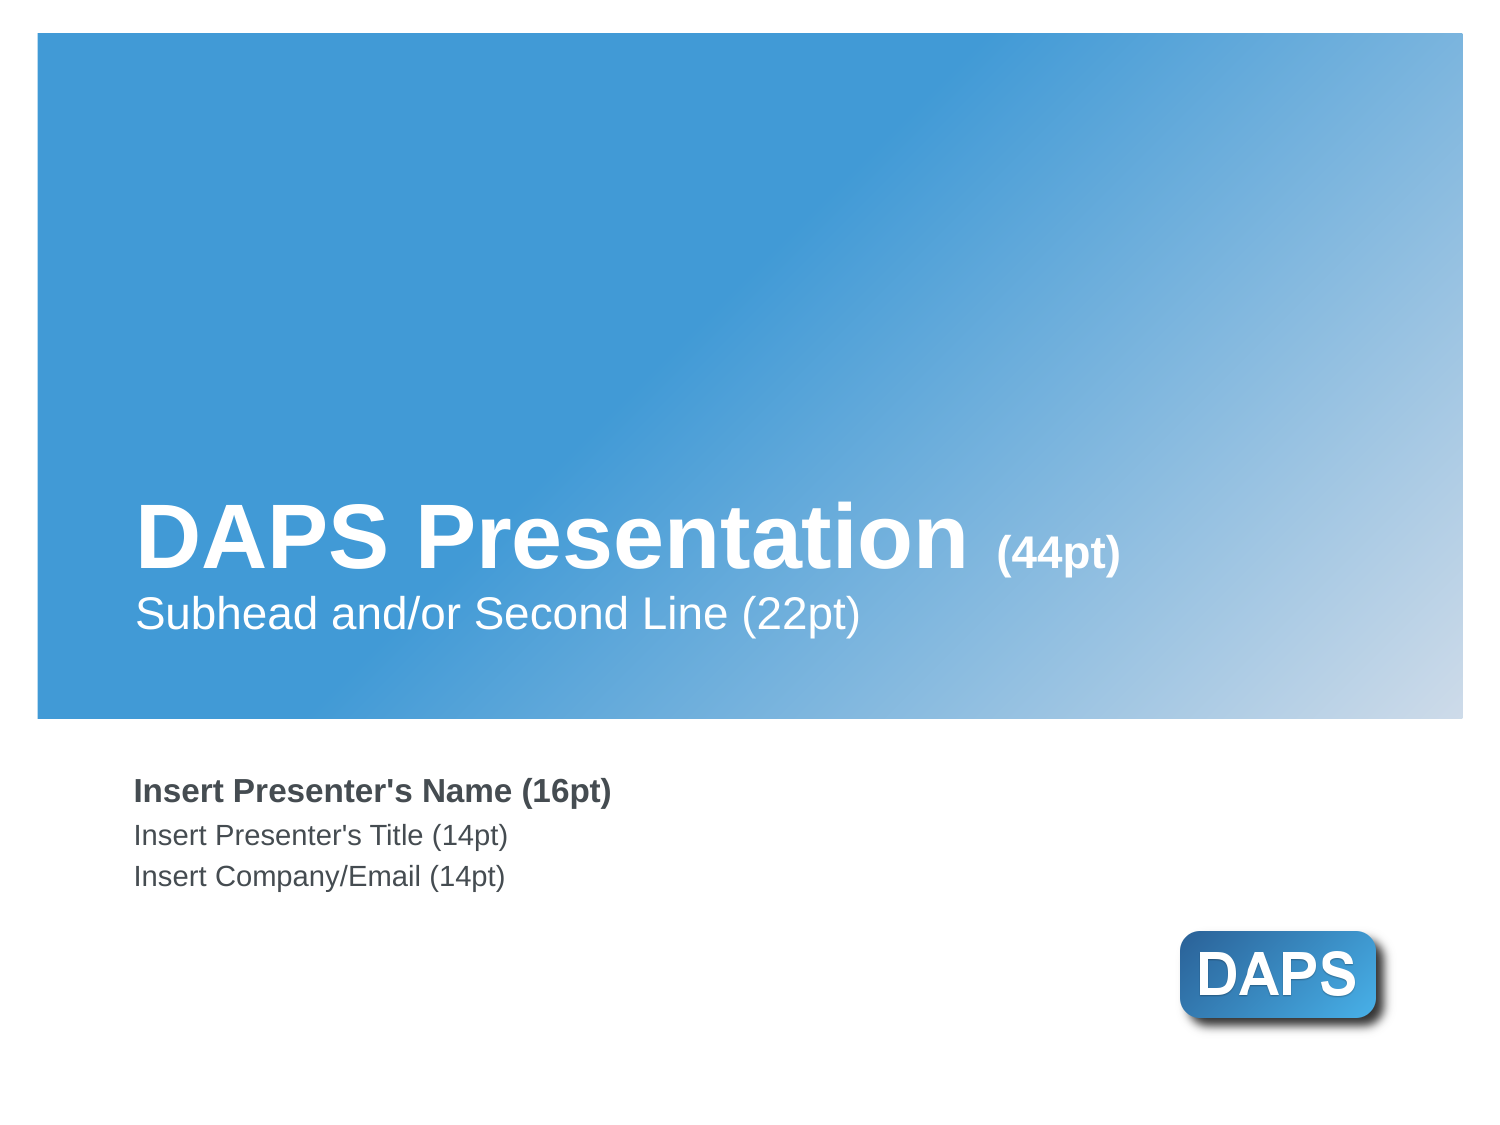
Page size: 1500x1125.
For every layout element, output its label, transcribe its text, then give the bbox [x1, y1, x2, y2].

title DAPS Presentation (44pt) Subhead and/or Second Line (22pt) [135, 388, 1409, 640]
subtitle Insert Presenter's Name (16pt) Insert Presenter's Title (14pt) Insert Company/Email (14pt) [133, 772, 758, 1073]
picture [1173, 924, 1398, 1040]
